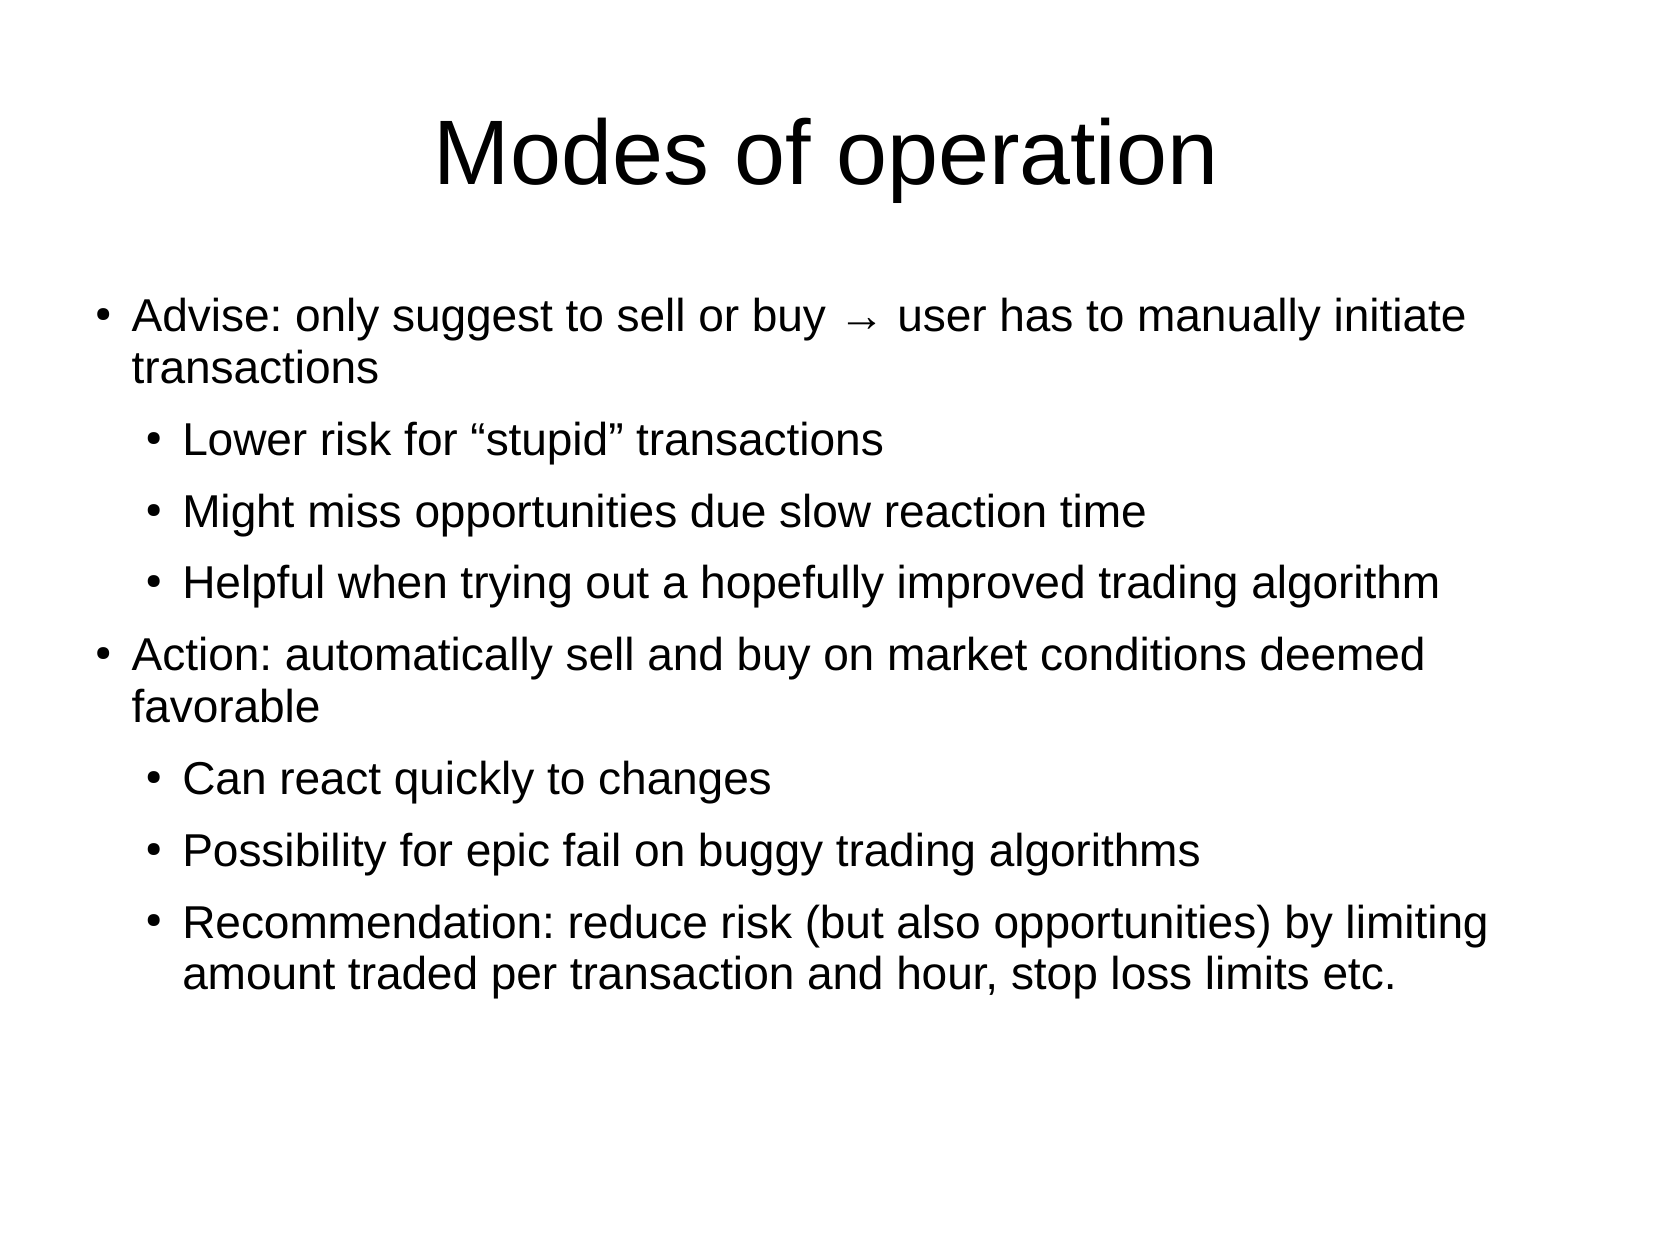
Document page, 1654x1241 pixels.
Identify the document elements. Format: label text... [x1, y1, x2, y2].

title Modes of operation [82, 49, 1571, 257]
list Advise: only suggest to sell or buy → user has to manually initiate transactions Lower risk for “stupid” transactions Might miss opportunities due slow reaction time Helpful when trying out a hopefully improved trading algorithm Action: automatically sell and buy on market conditions deemed favorable Can react quickly to changes Possibility for epic fail on buggy trading algorithms Recommendation: reduce risk (but also opportunities) by limiting amount traded per transaction and hour, stop loss limits etc. [82, 290, 1571, 1010]
